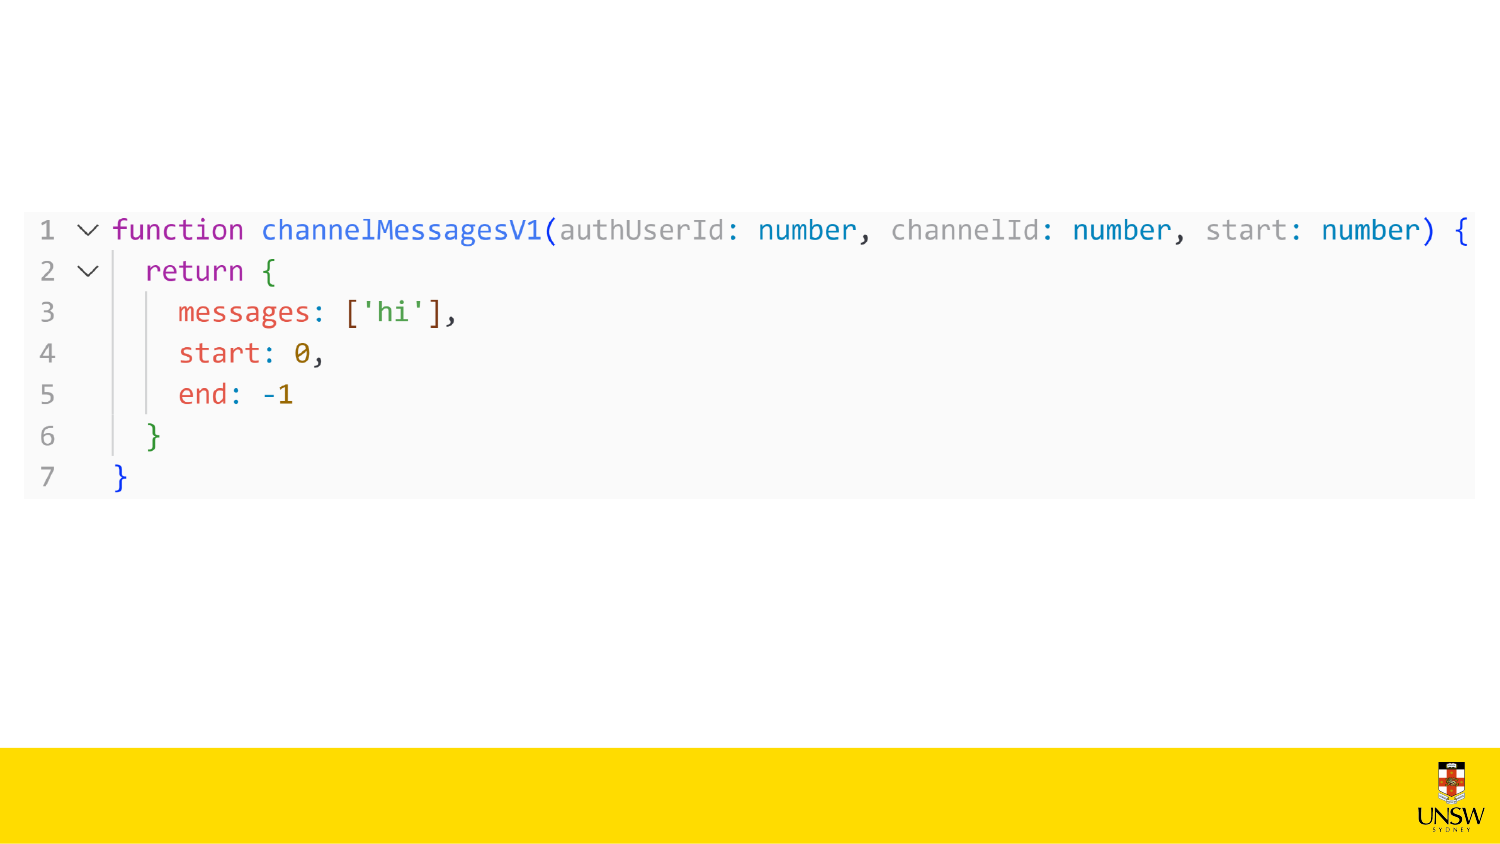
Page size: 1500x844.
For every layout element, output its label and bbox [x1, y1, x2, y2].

picture [1418, 762, 1485, 832]
picture [24, 212, 1475, 499]
